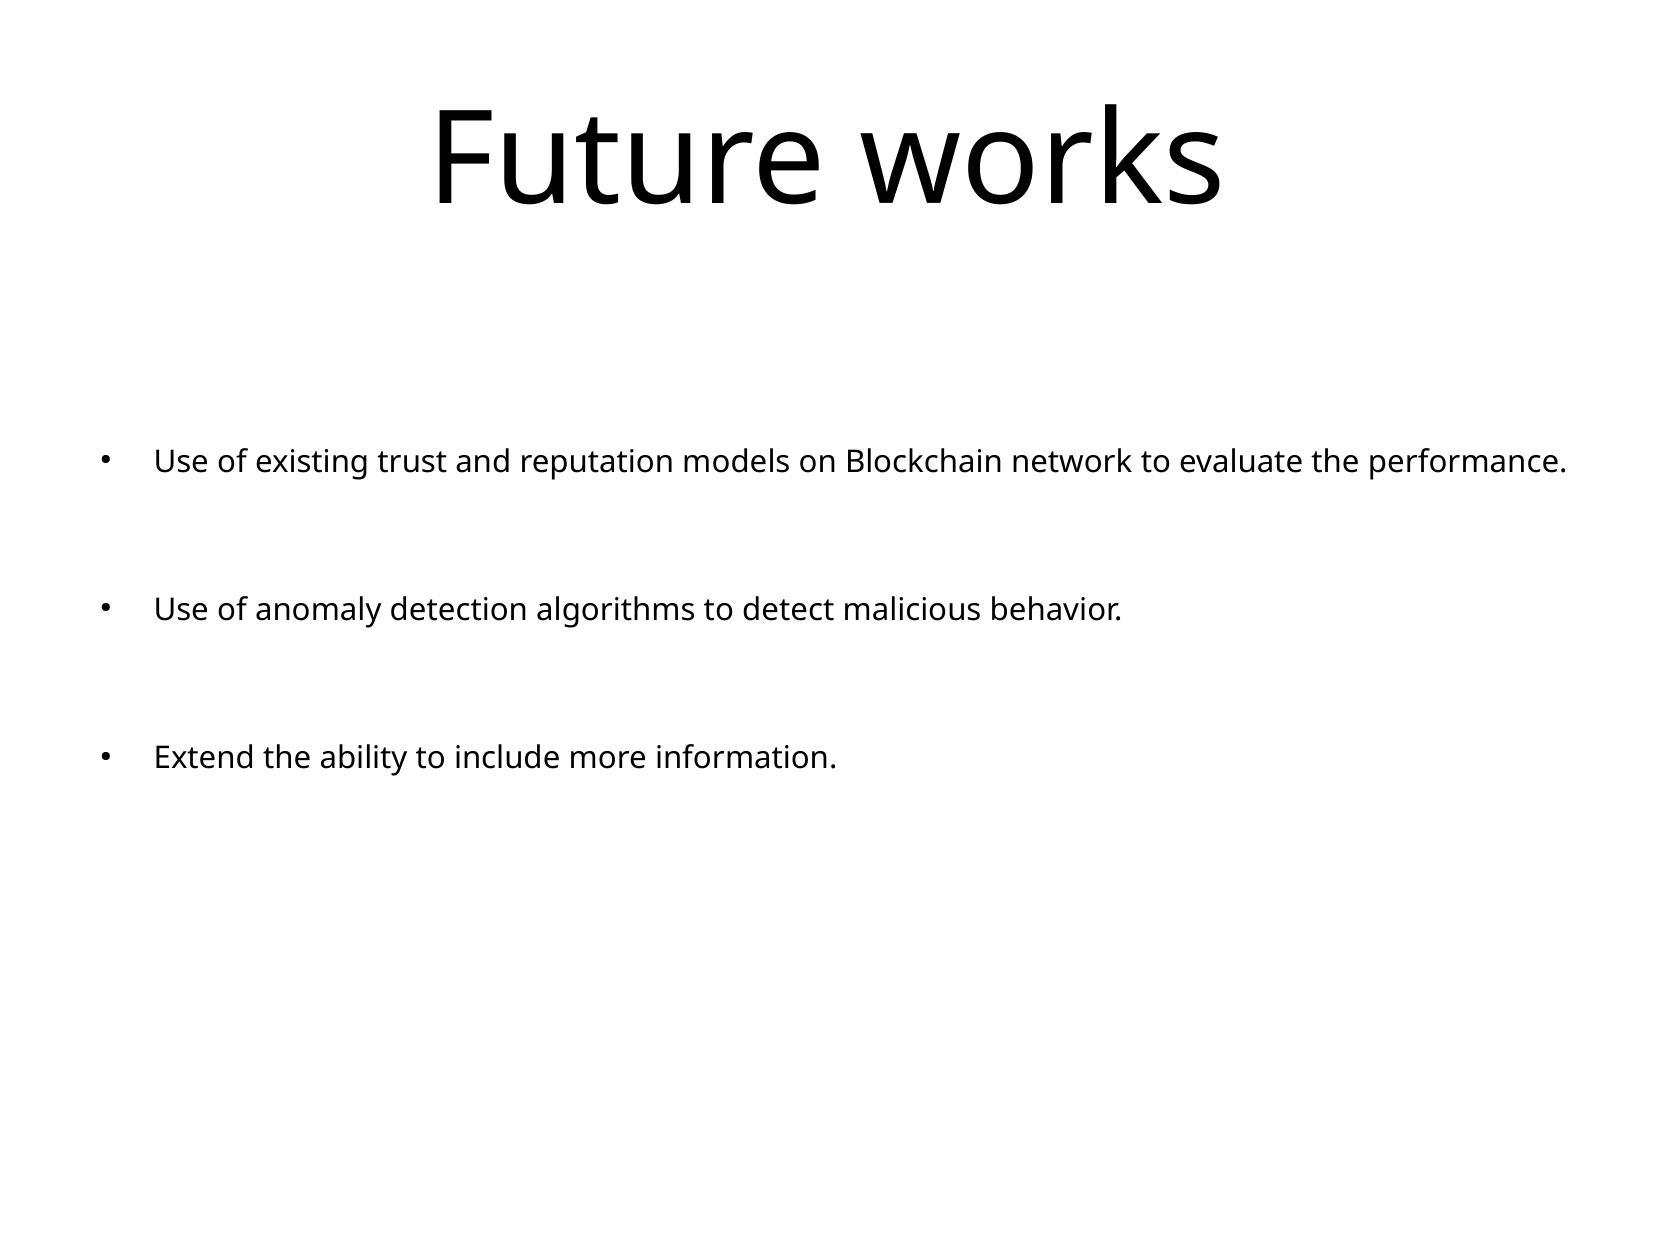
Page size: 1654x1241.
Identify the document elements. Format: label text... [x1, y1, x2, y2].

list Use of existing trust and reputation models on Blockchain network to evaluate the performance. Use of anomaly detection algorithms to detect malicious behavior. Extend the ability to include more information. [82, 290, 1571, 1010]
title Future works [82, 49, 1571, 257]
